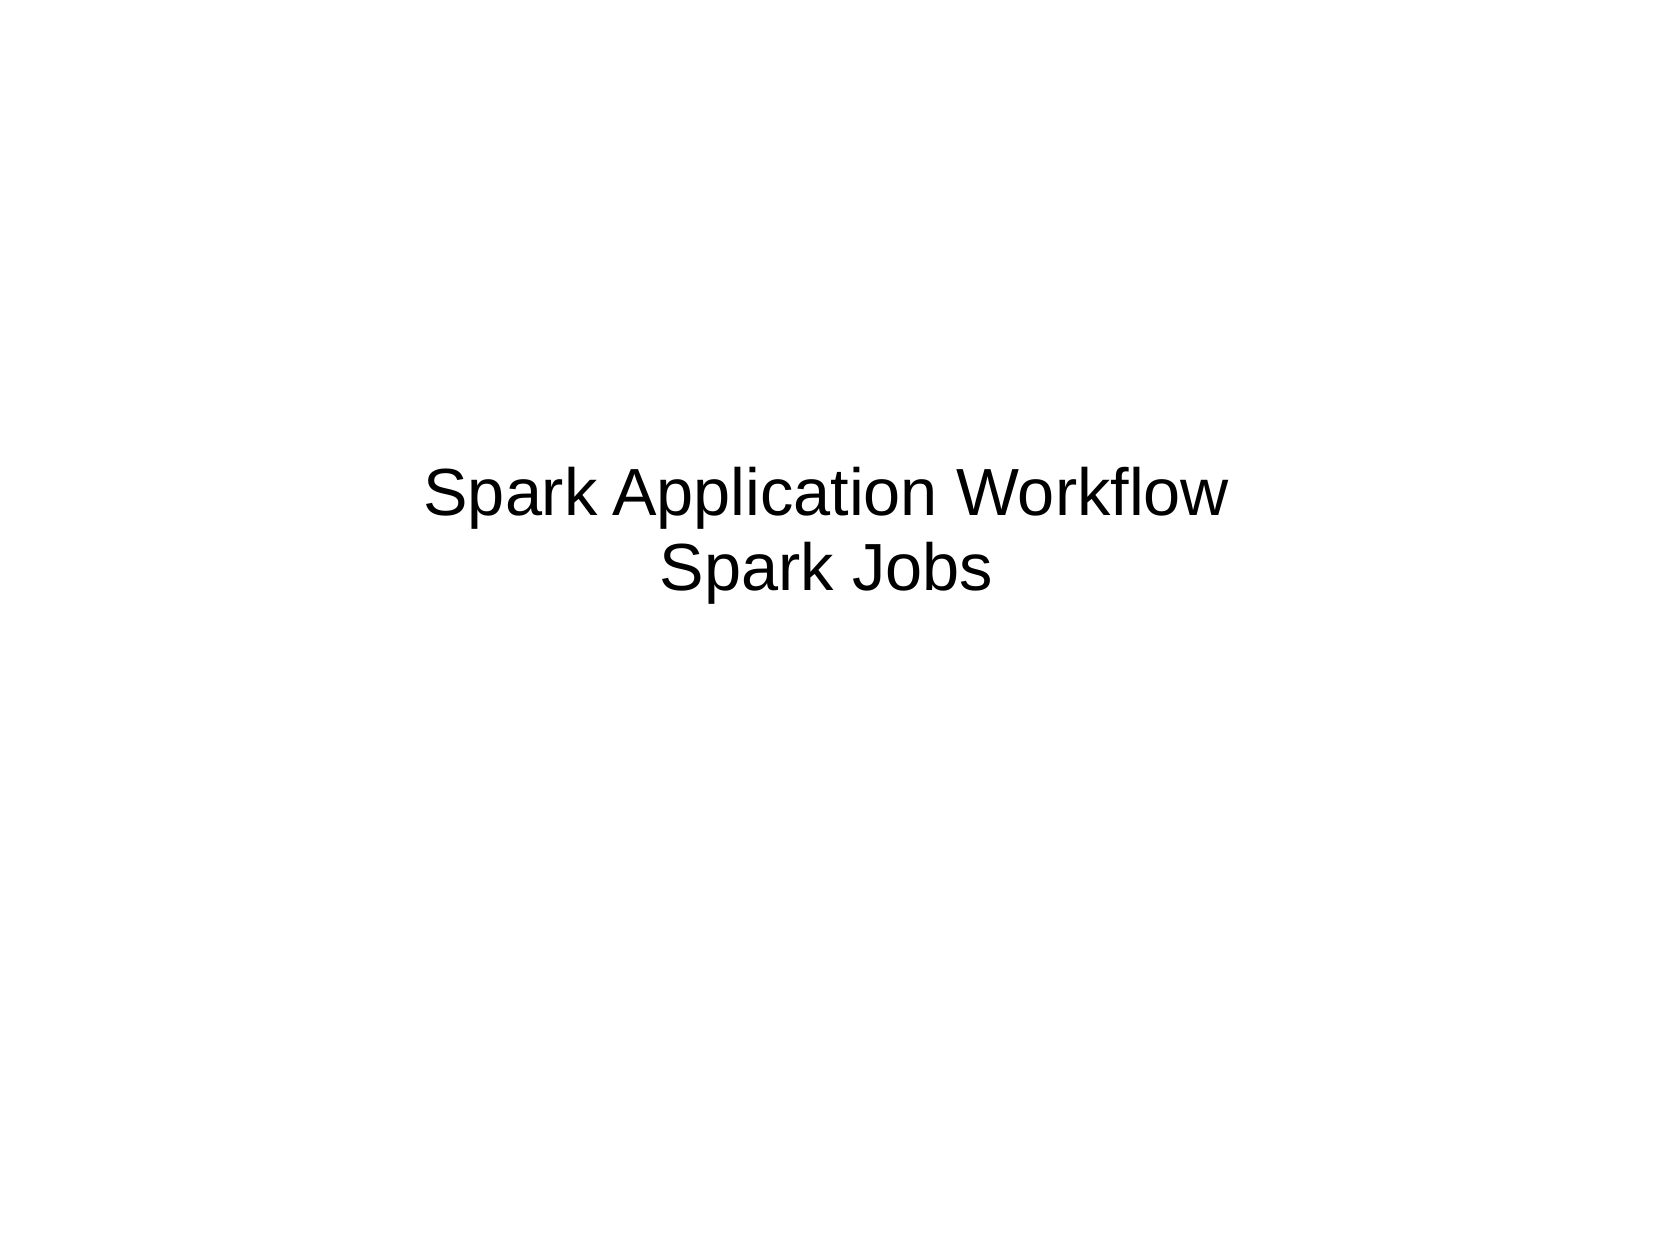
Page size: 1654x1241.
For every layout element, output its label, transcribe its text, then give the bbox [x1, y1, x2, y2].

subtitle Spark Application Workflow Spark Jobs [82, 49, 1571, 1010]
